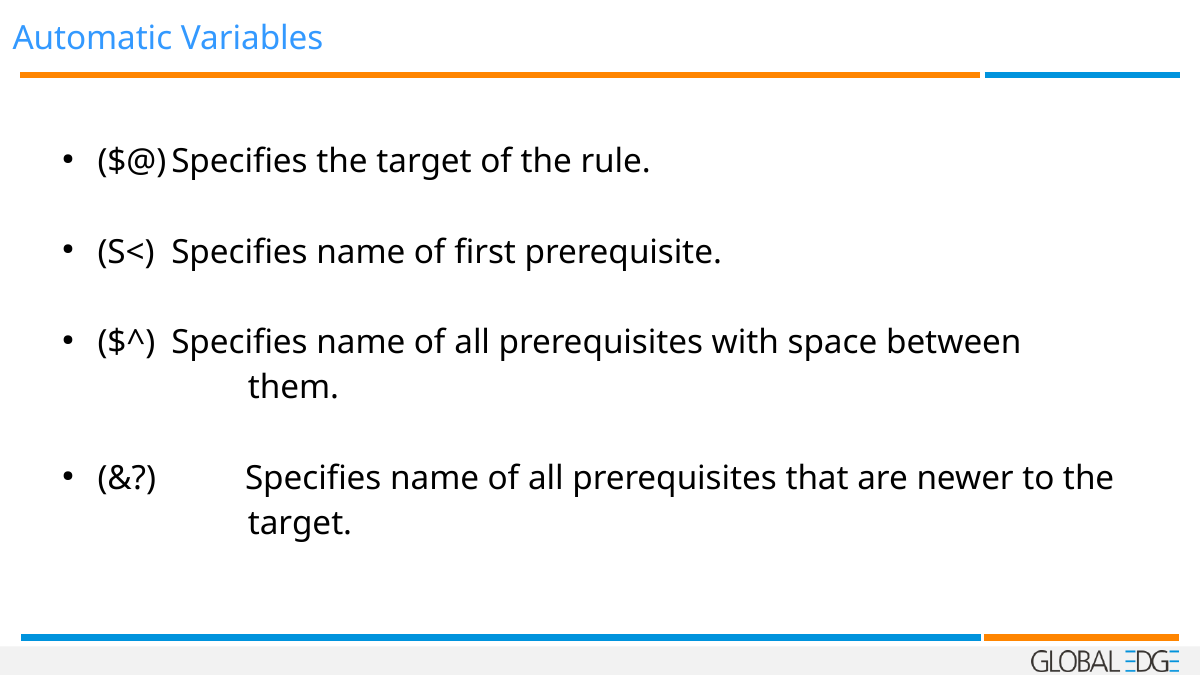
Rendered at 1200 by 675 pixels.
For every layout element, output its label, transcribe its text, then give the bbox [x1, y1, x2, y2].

title Automatic Variables [12, 9, 1088, 63]
text_box ($@) Specifies the target of the rule. (S<) Specifies name of first prerequisite. ($^) Specifies name of all prerequisites with space between them. (&?) Specifies name of all prerequisites that are newer to the target. [47, 129, 1200, 496]
picture [1031, 650, 1179, 672]
